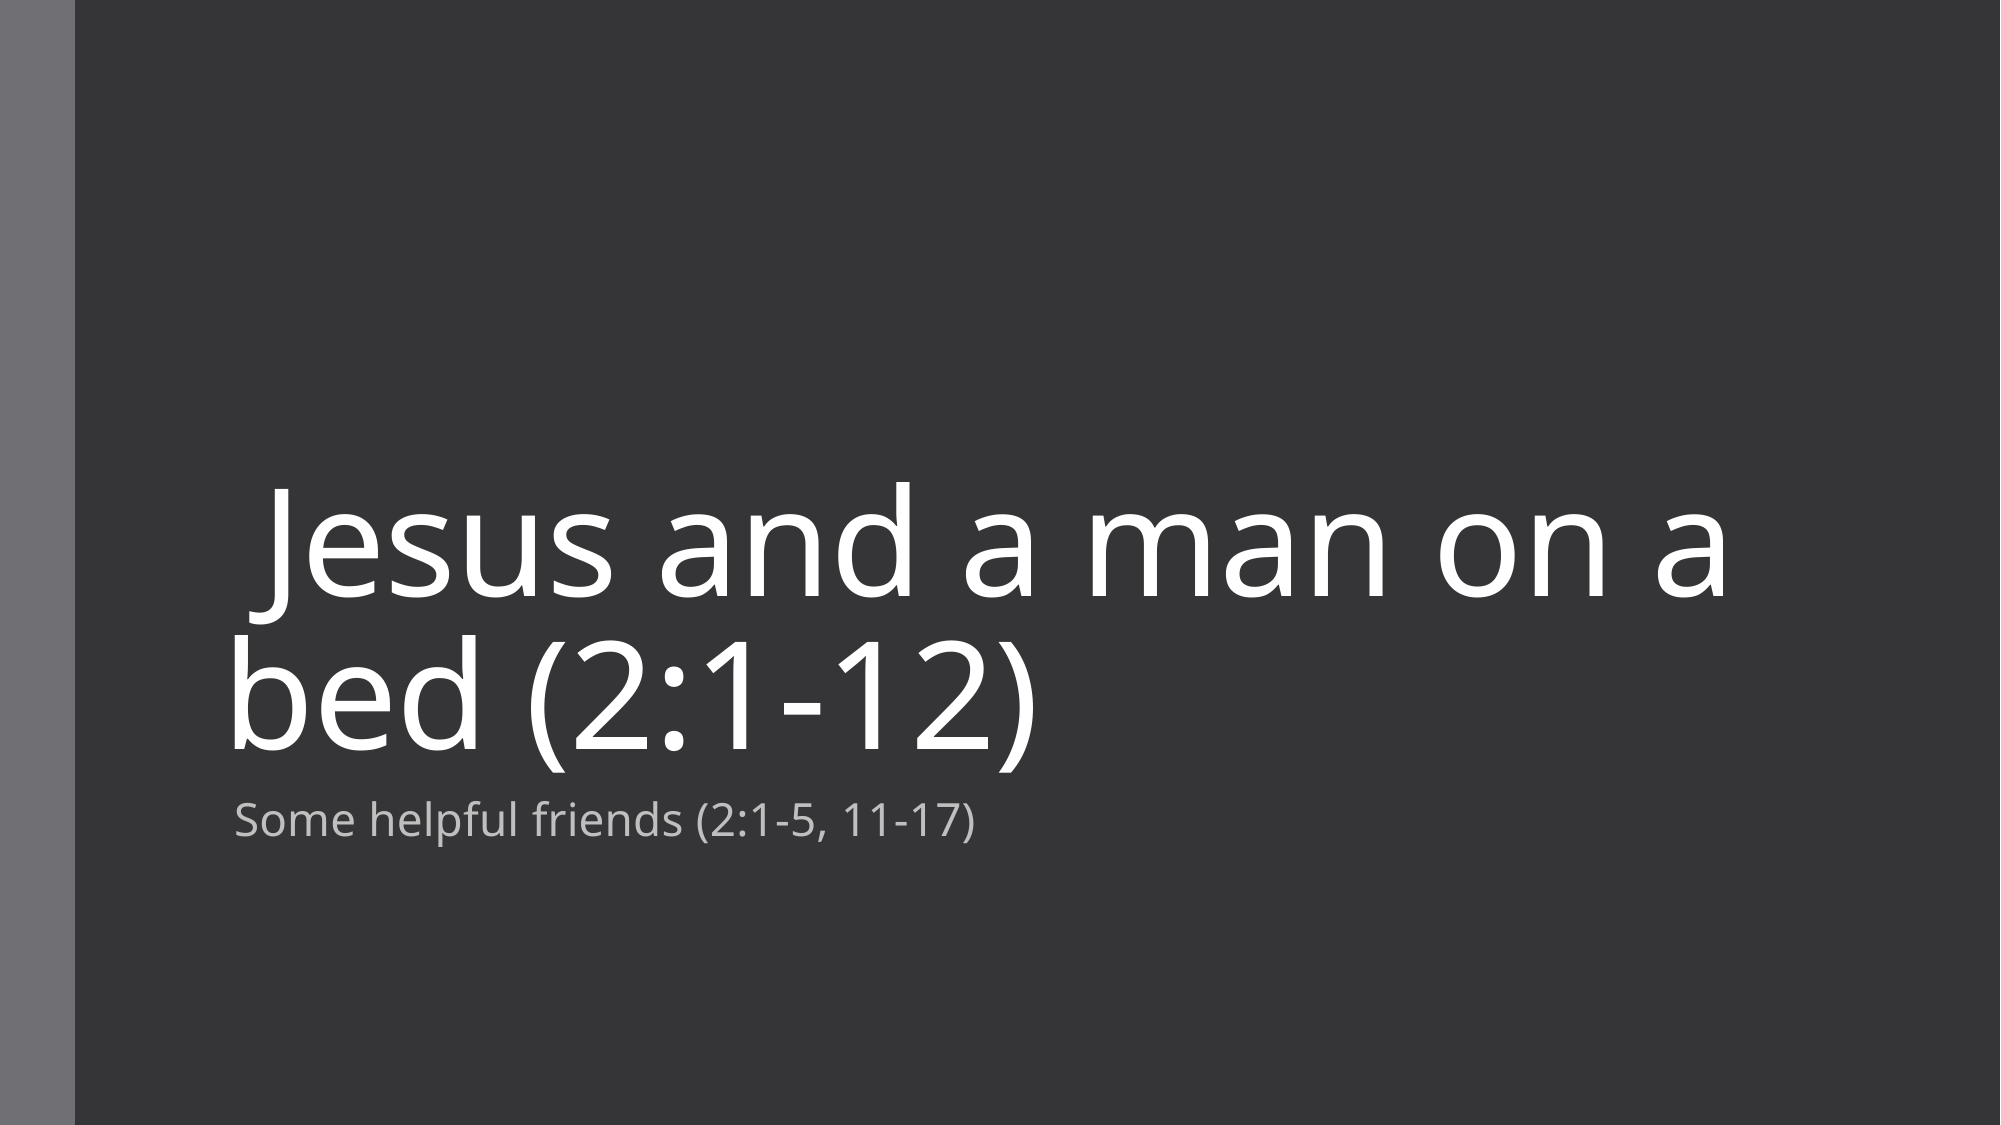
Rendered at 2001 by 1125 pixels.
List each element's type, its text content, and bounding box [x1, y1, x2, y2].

title Jesus and a man on a bed (2:1-12) [206, 124, 1752, 787]
subtitle Some helpful friends (2:1-5, 11-17) [206, 787, 1752, 1066]
